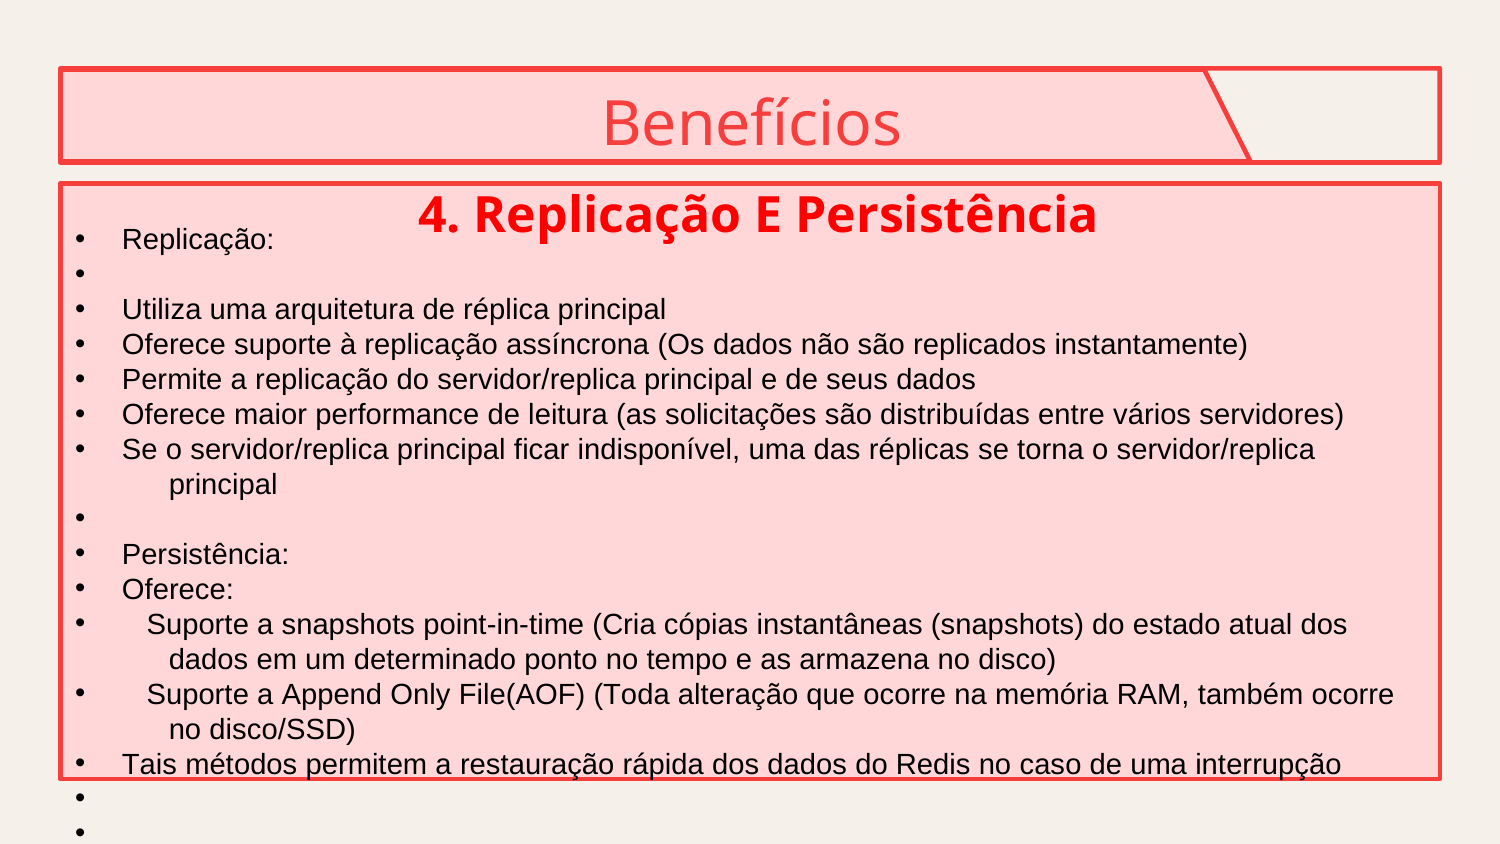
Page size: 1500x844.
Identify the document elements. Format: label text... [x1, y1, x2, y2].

text_box Replicação: Utiliza uma arquitetura de réplica principal Oferece suporte à replicação assíncrona (Os dados não são replicados instantamente) Permite a replicação do servidor/replica principal e de seus dados Oferece maior performance de leitura (as solicitações são distribuídas entre vários servidores) Se o servidor/replica principal ficar indisponível, uma das réplicas se torna o servidor/replica principal Persistência: Oferece: Suporte a snapshots point-in-time (Cria cópias instantâneas (snapshots) do estado atual dos dados em um determinado ponto no tempo e as armazena no disco) Suporte a Append Only File(AOF) (Toda alteração que ocorre na memória RAM, também ocorre no disco/SSD) Tais métodos permitem a restauração rápida dos dados do Redis no caso de uma interrupção [60, 213, 1431, 844]
text_box 4. Replicação E Persistência [73, 175, 1444, 252]
title Benefícios [60, 73, 1444, 168]
